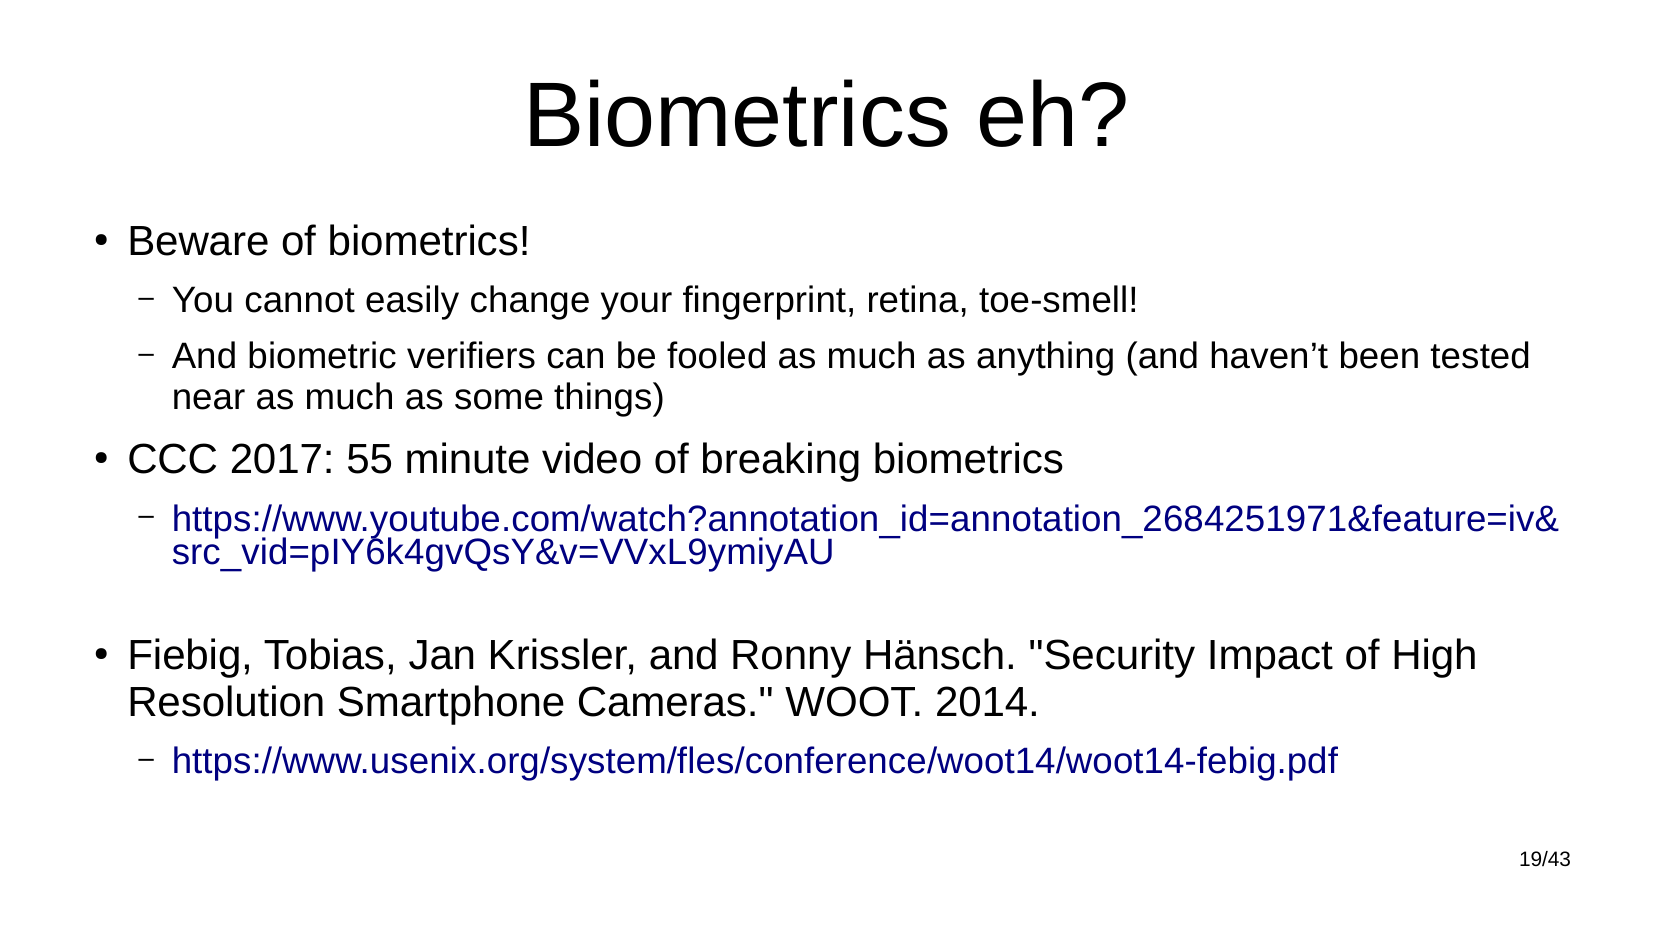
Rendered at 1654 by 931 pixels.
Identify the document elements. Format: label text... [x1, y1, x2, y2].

list Beware of biometrics! You cannot easily change your fingerprint, retina, toe-smell! And biometric verifiers can be fooled as much as anything (and haven’t been tested near as much as some things) CCC 2017: 55 minute video of breaking biometrics https://www.youtube.com/watch?annotation_id=annotation_2684251971&feature=iv&src_vid=pIY6k4gvQsY&v=VVxL9ymiyAU Fiebig, Tobias, Jan Krissler, and Ronny Hänsch. "Security Impact of High Resolution Smartphone Cameras." WOOT. 2014. https://www.usenix.org/system/fles/conference/woot14/woot14-febig.pdf [82, 217, 1571, 758]
title Biometrics eh? [82, 37, 1571, 193]
